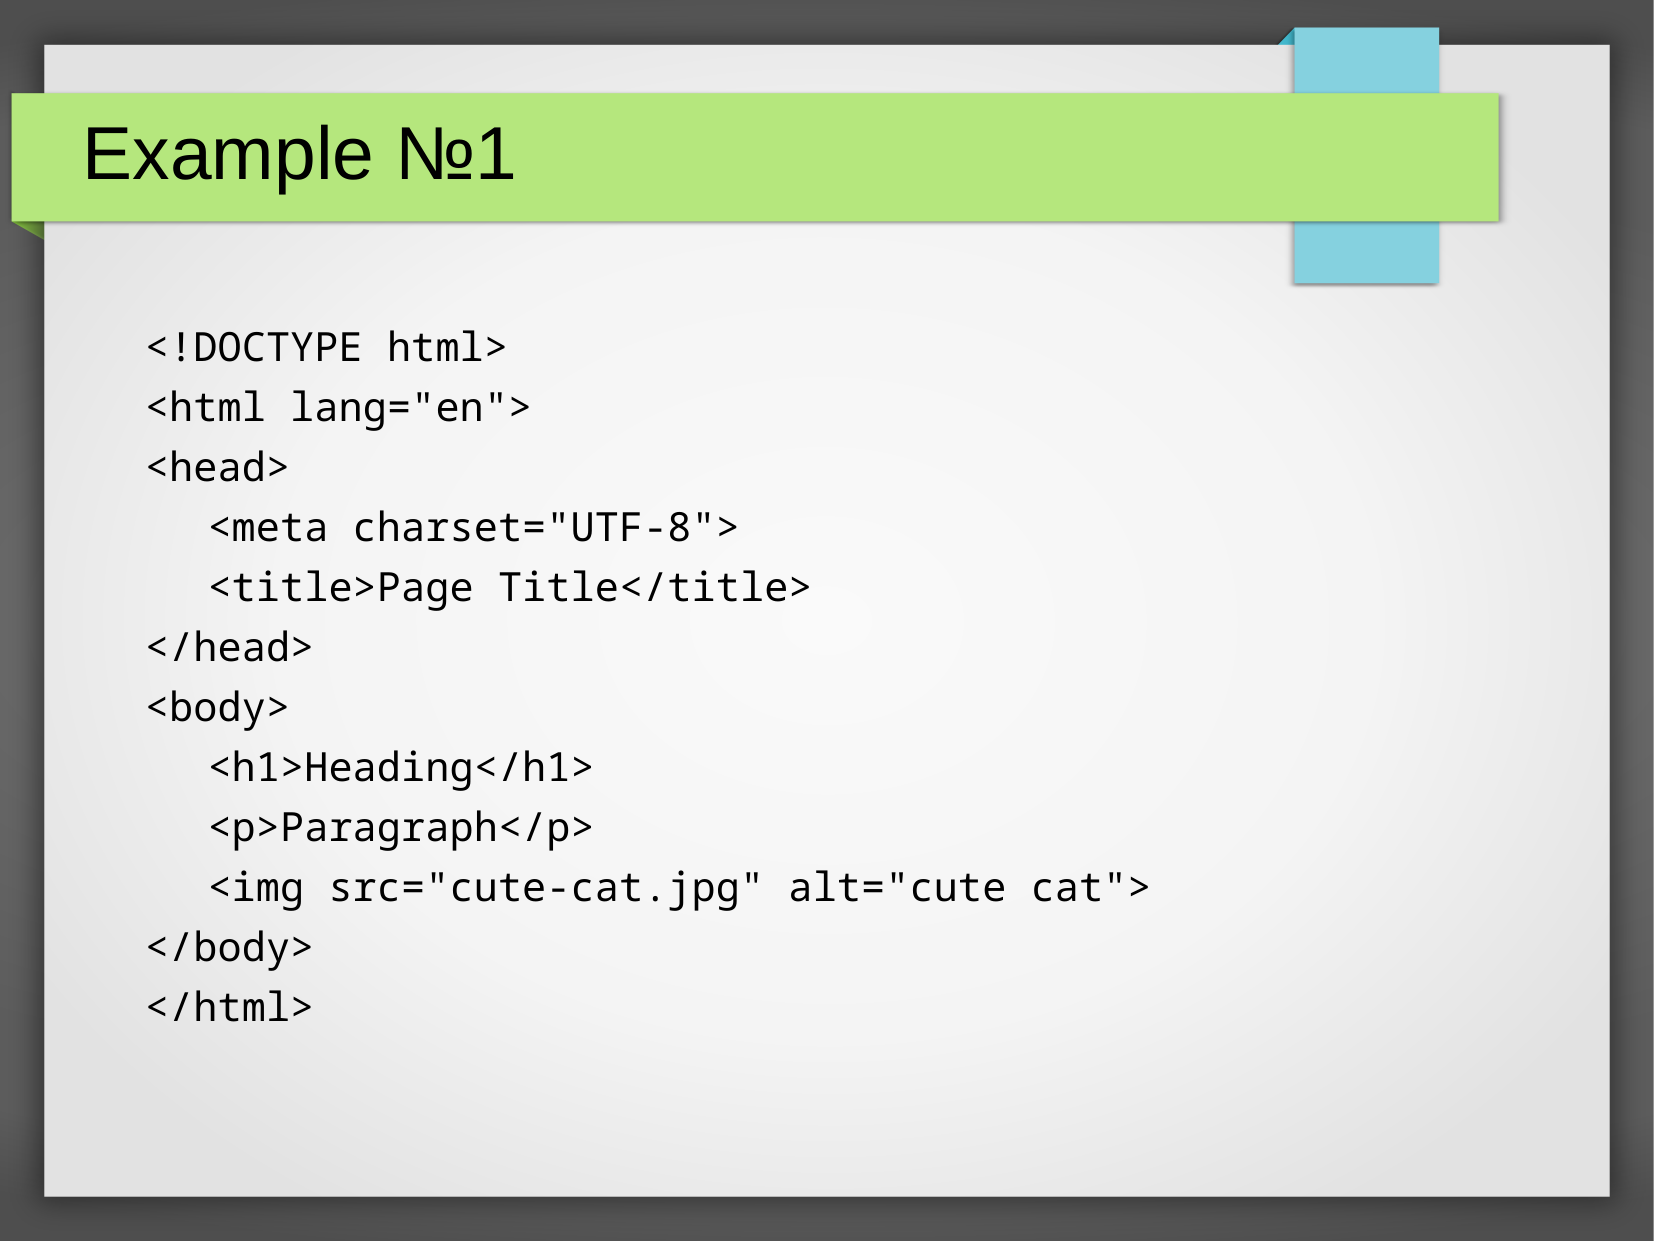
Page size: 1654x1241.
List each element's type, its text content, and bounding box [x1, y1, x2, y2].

title Example №1 [82, 94, 1264, 213]
list <!DOCTYPE html> <html lang="en"> <head> <meta charset="UTF-8"> <title>Page Title</title> </head> <body> <h1>Heading</h1> <p>Paragraph</p> <img src="cute-cat.jpg" alt="cute cat"> </body> </html> [82, 318, 1571, 1039]
picture [0, 0, 1654, 1241]
